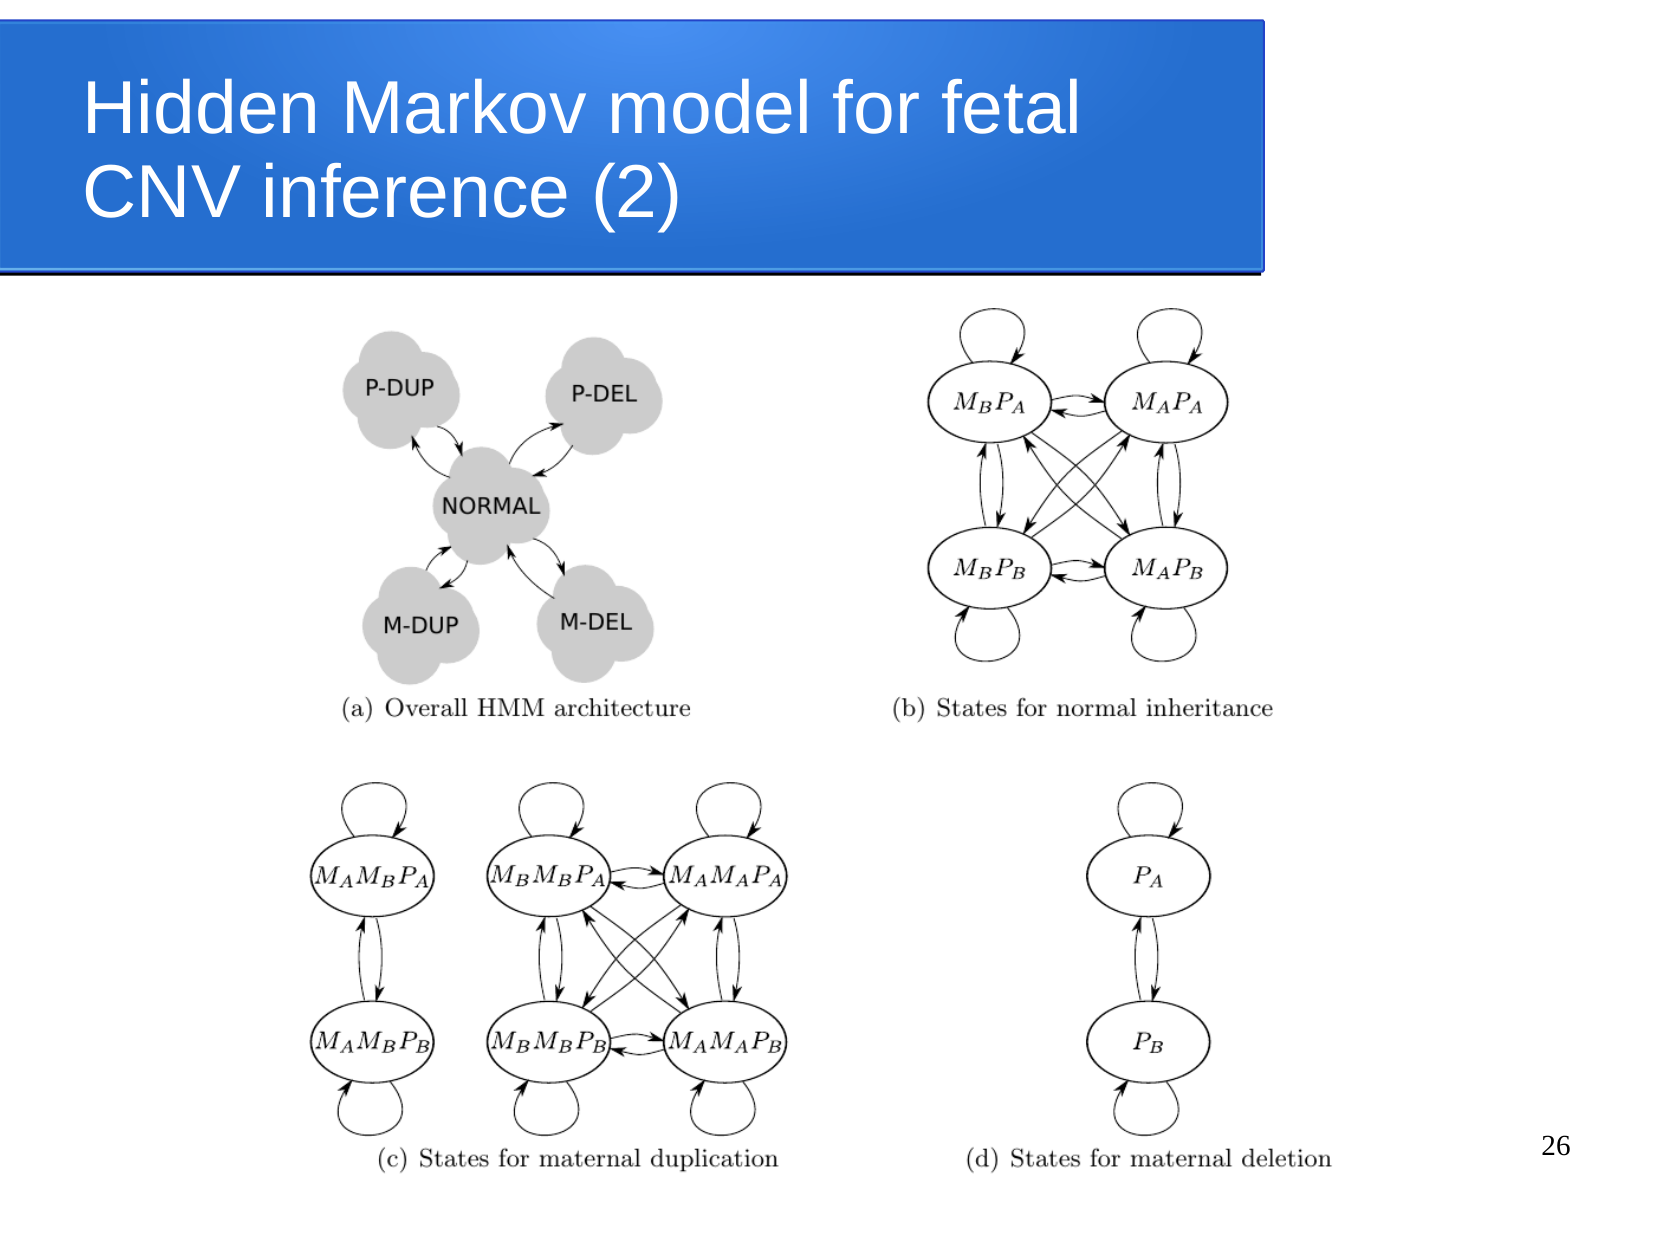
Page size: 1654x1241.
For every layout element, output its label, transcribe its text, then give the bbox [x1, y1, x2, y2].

picture [307, 307, 1338, 1176]
title Hidden Markov model for fetal CNV inference (2) [82, 47, 1235, 252]
